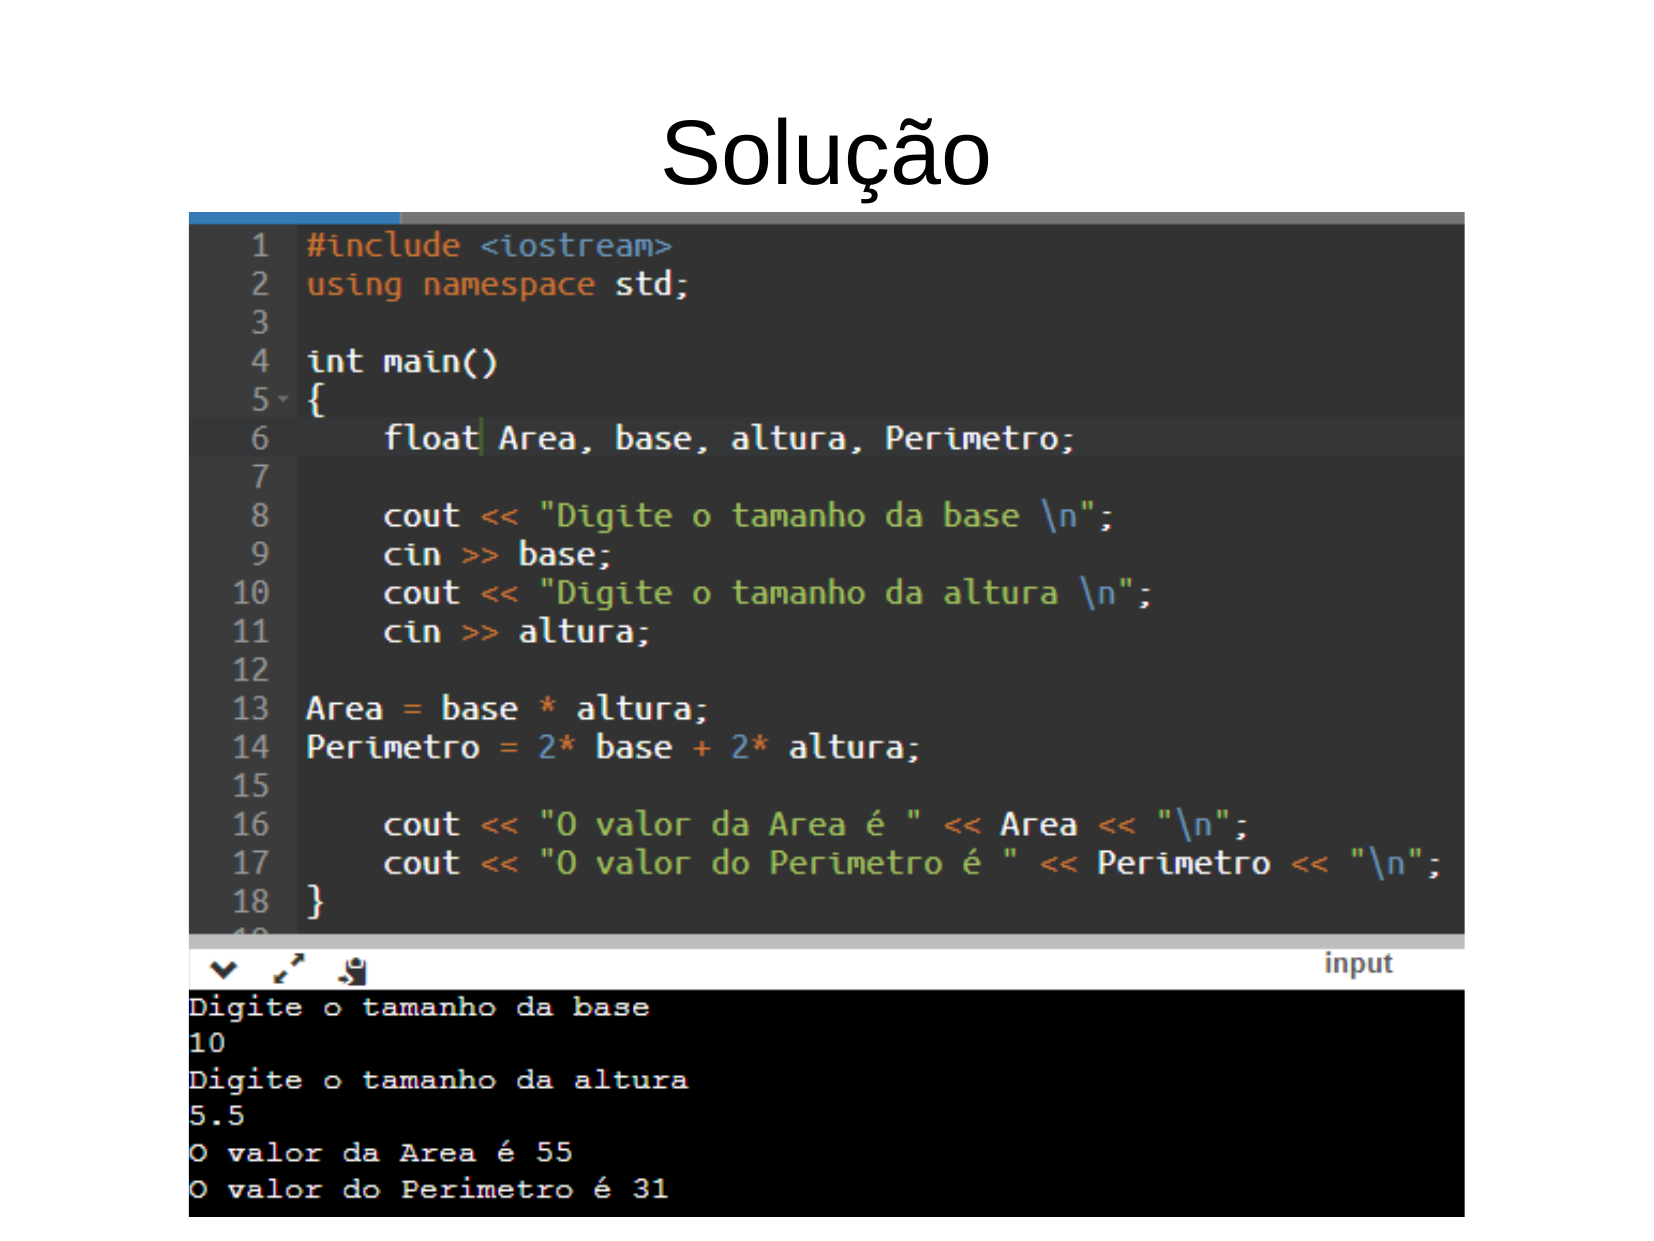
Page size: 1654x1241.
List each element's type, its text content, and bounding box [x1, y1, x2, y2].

title Solução [82, 49, 1571, 257]
picture [188, 212, 1465, 1217]
